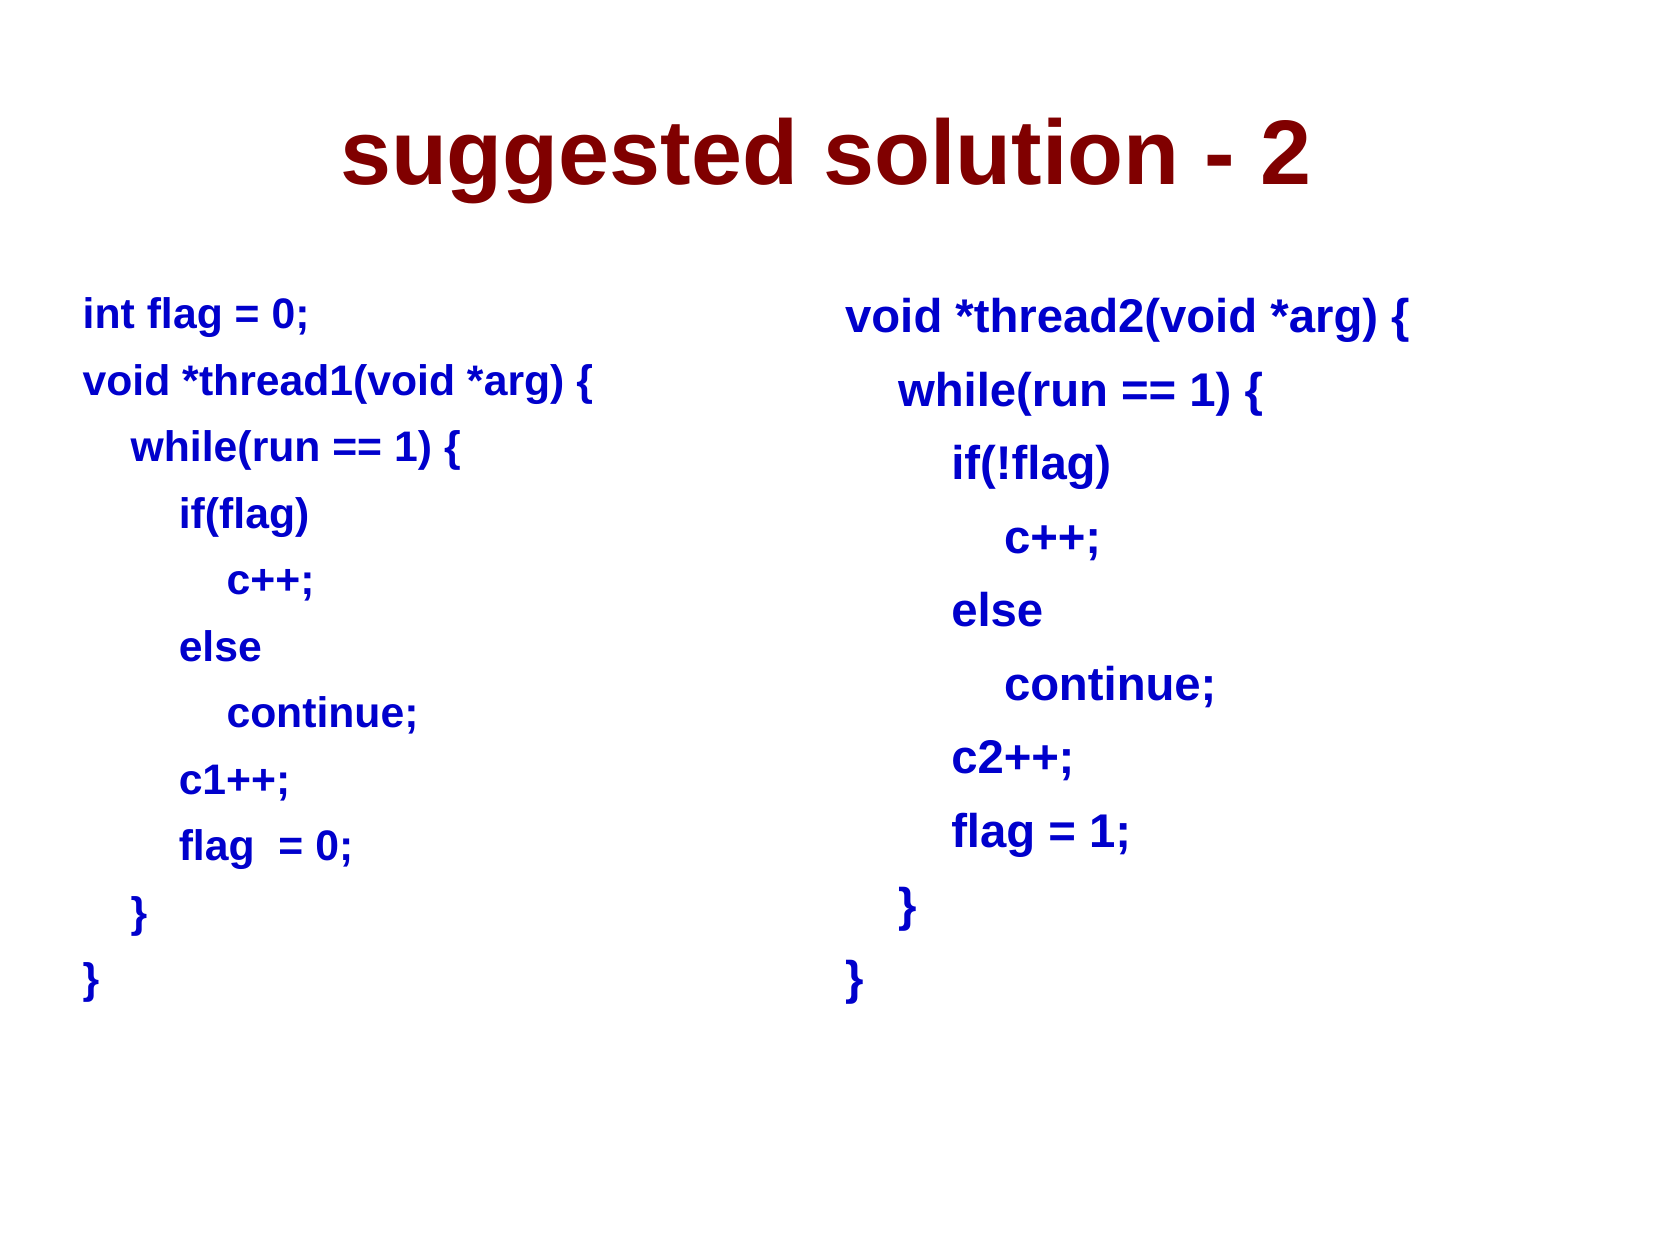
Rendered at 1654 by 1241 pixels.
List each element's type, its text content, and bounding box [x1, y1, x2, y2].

title suggested solution - 2 [82, 49, 1571, 257]
list int flag = 0; void *thread1(void *arg) { while(run == 1) { if(flag) c++; else continue; c1++; flag = 0; } } [82, 290, 809, 1010]
list void *thread2(void *arg) { while(run == 1) { if(!flag) c++; else continue; c2++; flag = 1; } } [845, 290, 1572, 1010]
